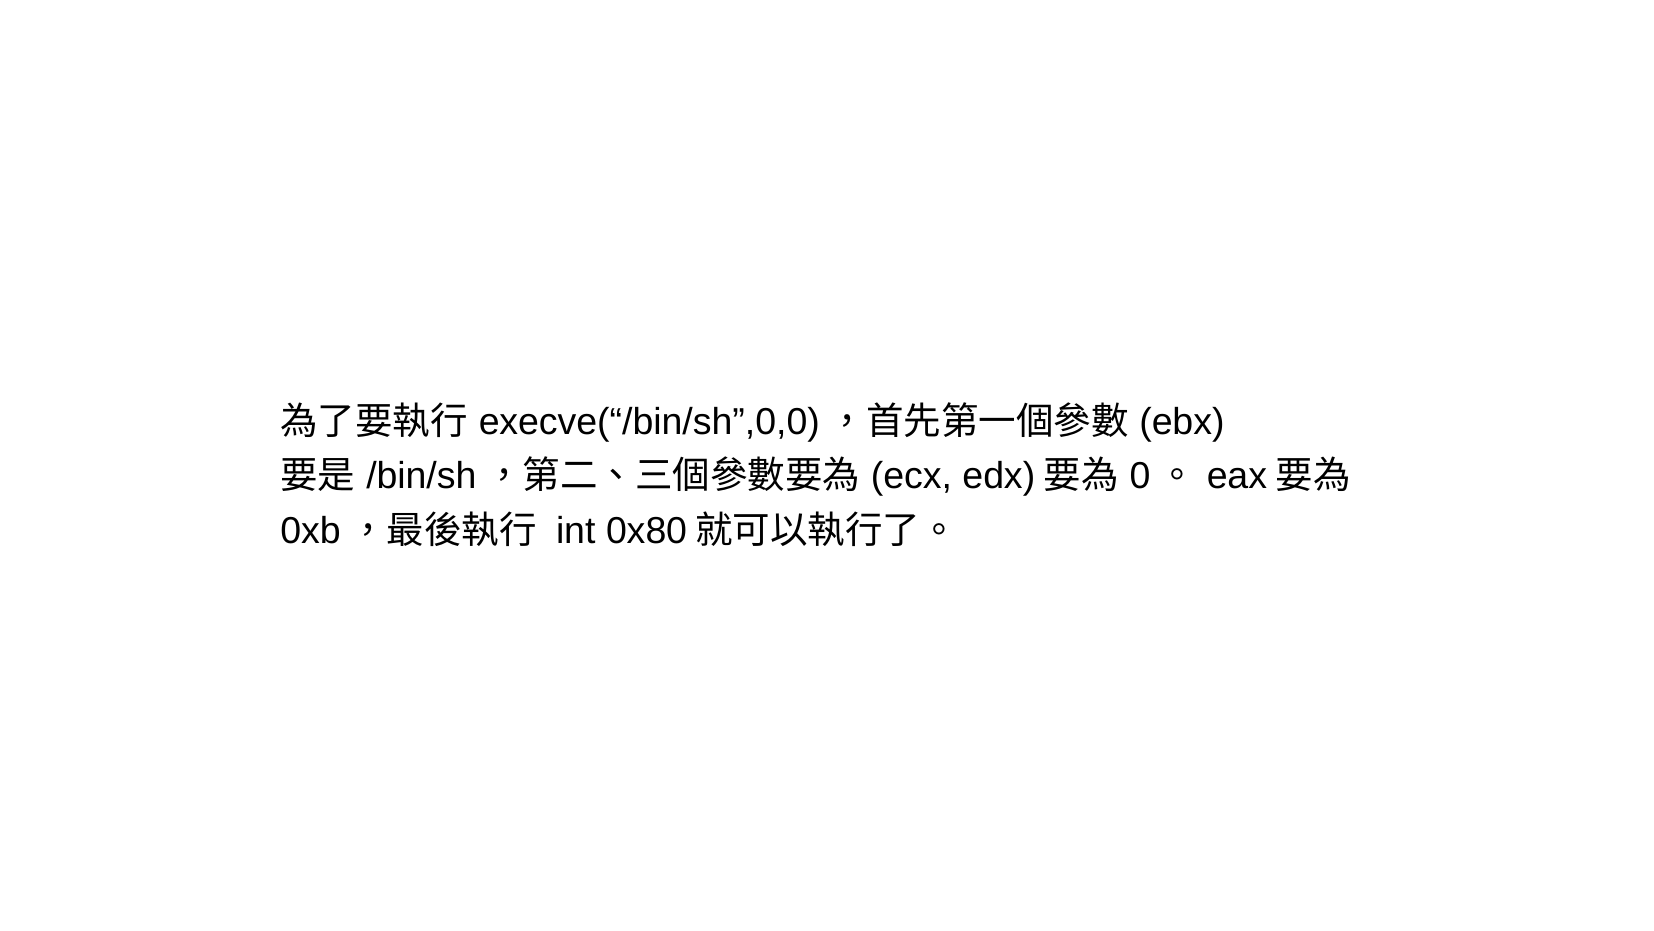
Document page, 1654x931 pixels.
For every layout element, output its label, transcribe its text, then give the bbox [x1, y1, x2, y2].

text_box 為了要執行execve(“/bin/sh”,0,0)，首先第一個參數(ebx) 要是/bin/sh，第二、三個參數要為(ecx, edx)要為0。eax要為0xb，最後執行 int 0x80就可以執行了。 [265, 383, 1418, 562]
